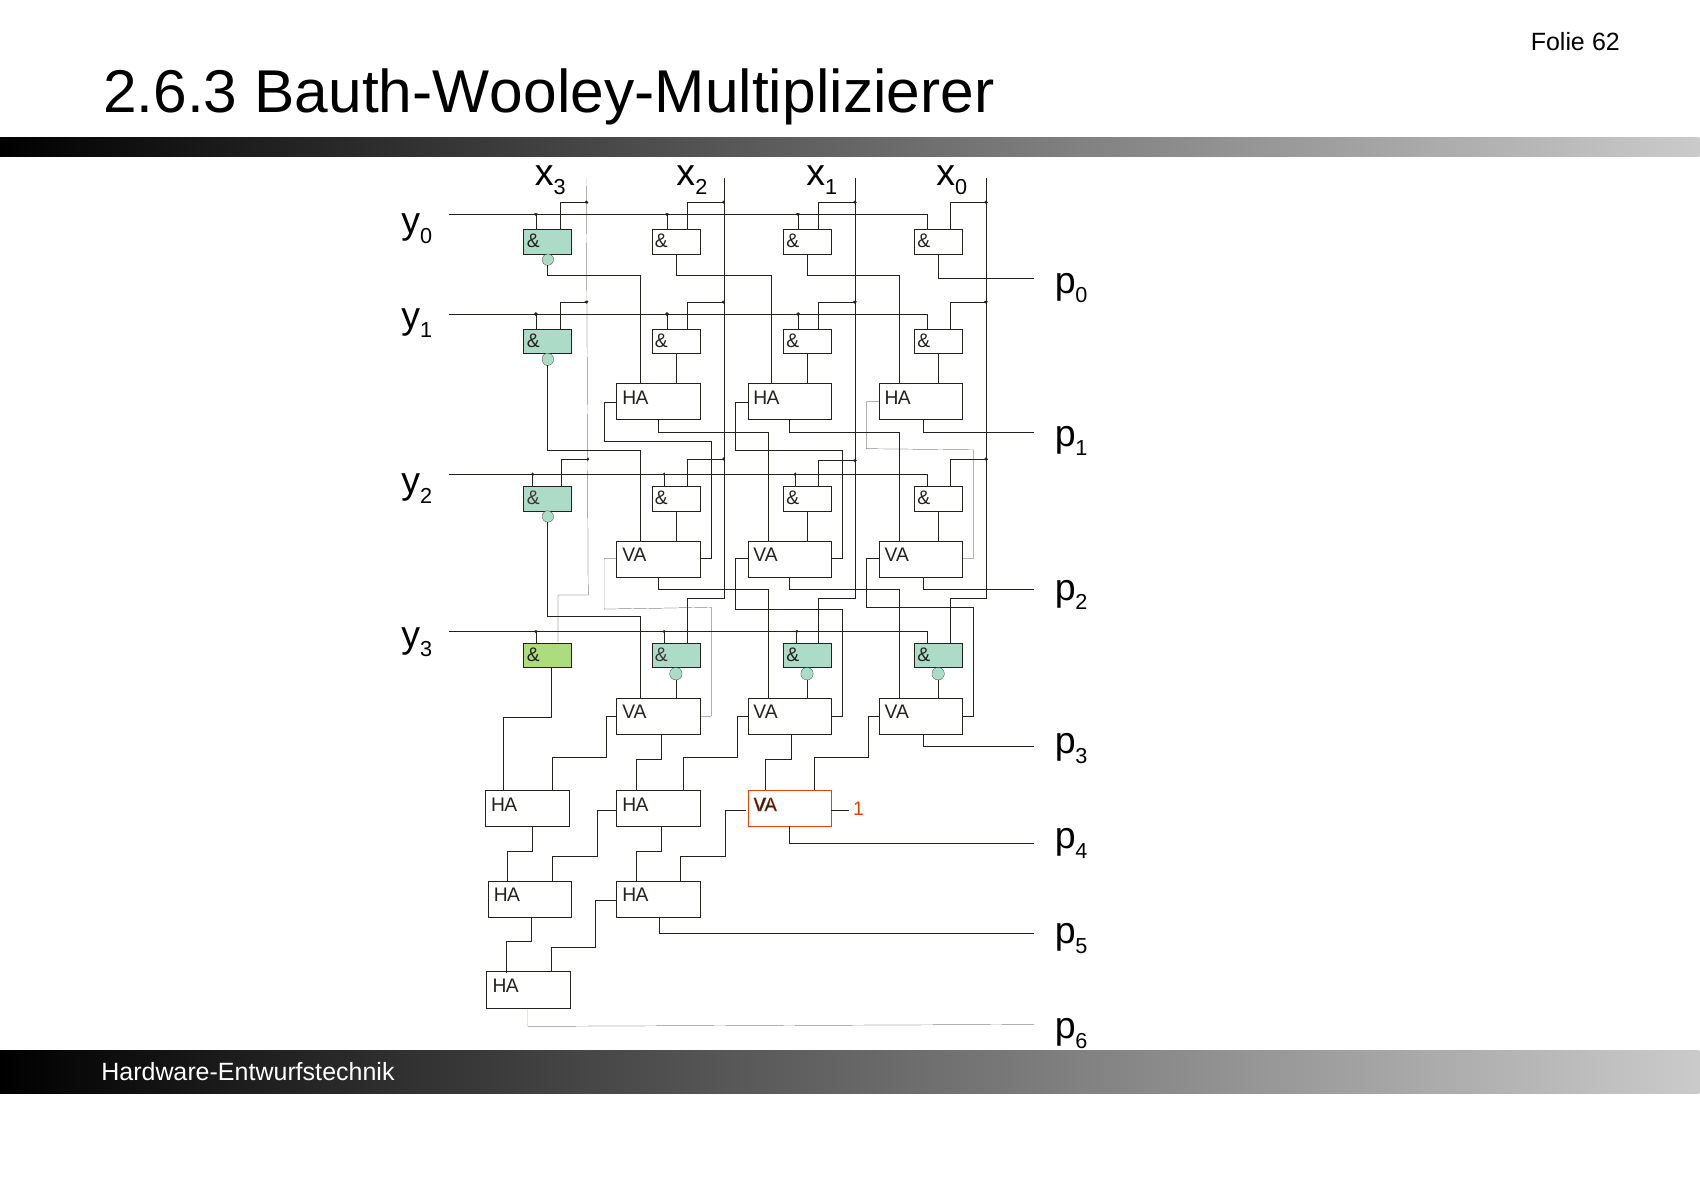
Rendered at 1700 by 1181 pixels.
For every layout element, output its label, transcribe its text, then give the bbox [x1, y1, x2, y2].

text_box p6 [1040, 993, 1103, 1061]
text_box p3 [1040, 708, 1103, 776]
text_box x3 [520, 140, 581, 207]
chart [448, 176, 1036, 1028]
text_box y2 [386, 448, 447, 516]
text_box x2 [661, 140, 723, 207]
text_box y3 [386, 602, 447, 669]
text_box p2 [1040, 554, 1103, 622]
text_box p4 [1040, 803, 1103, 871]
text_box p1 [1040, 401, 1103, 468]
text_box y0 [386, 188, 447, 256]
text_box x0 [921, 140, 983, 207]
title 2.6.3 Bauth-Wooley-Multiplizierer [87, 36, 1421, 142]
text_box p0 [1040, 247, 1103, 315]
text_box x1 [791, 140, 853, 207]
text_box y1 [386, 283, 447, 350]
text_box p5 [1040, 898, 1103, 966]
